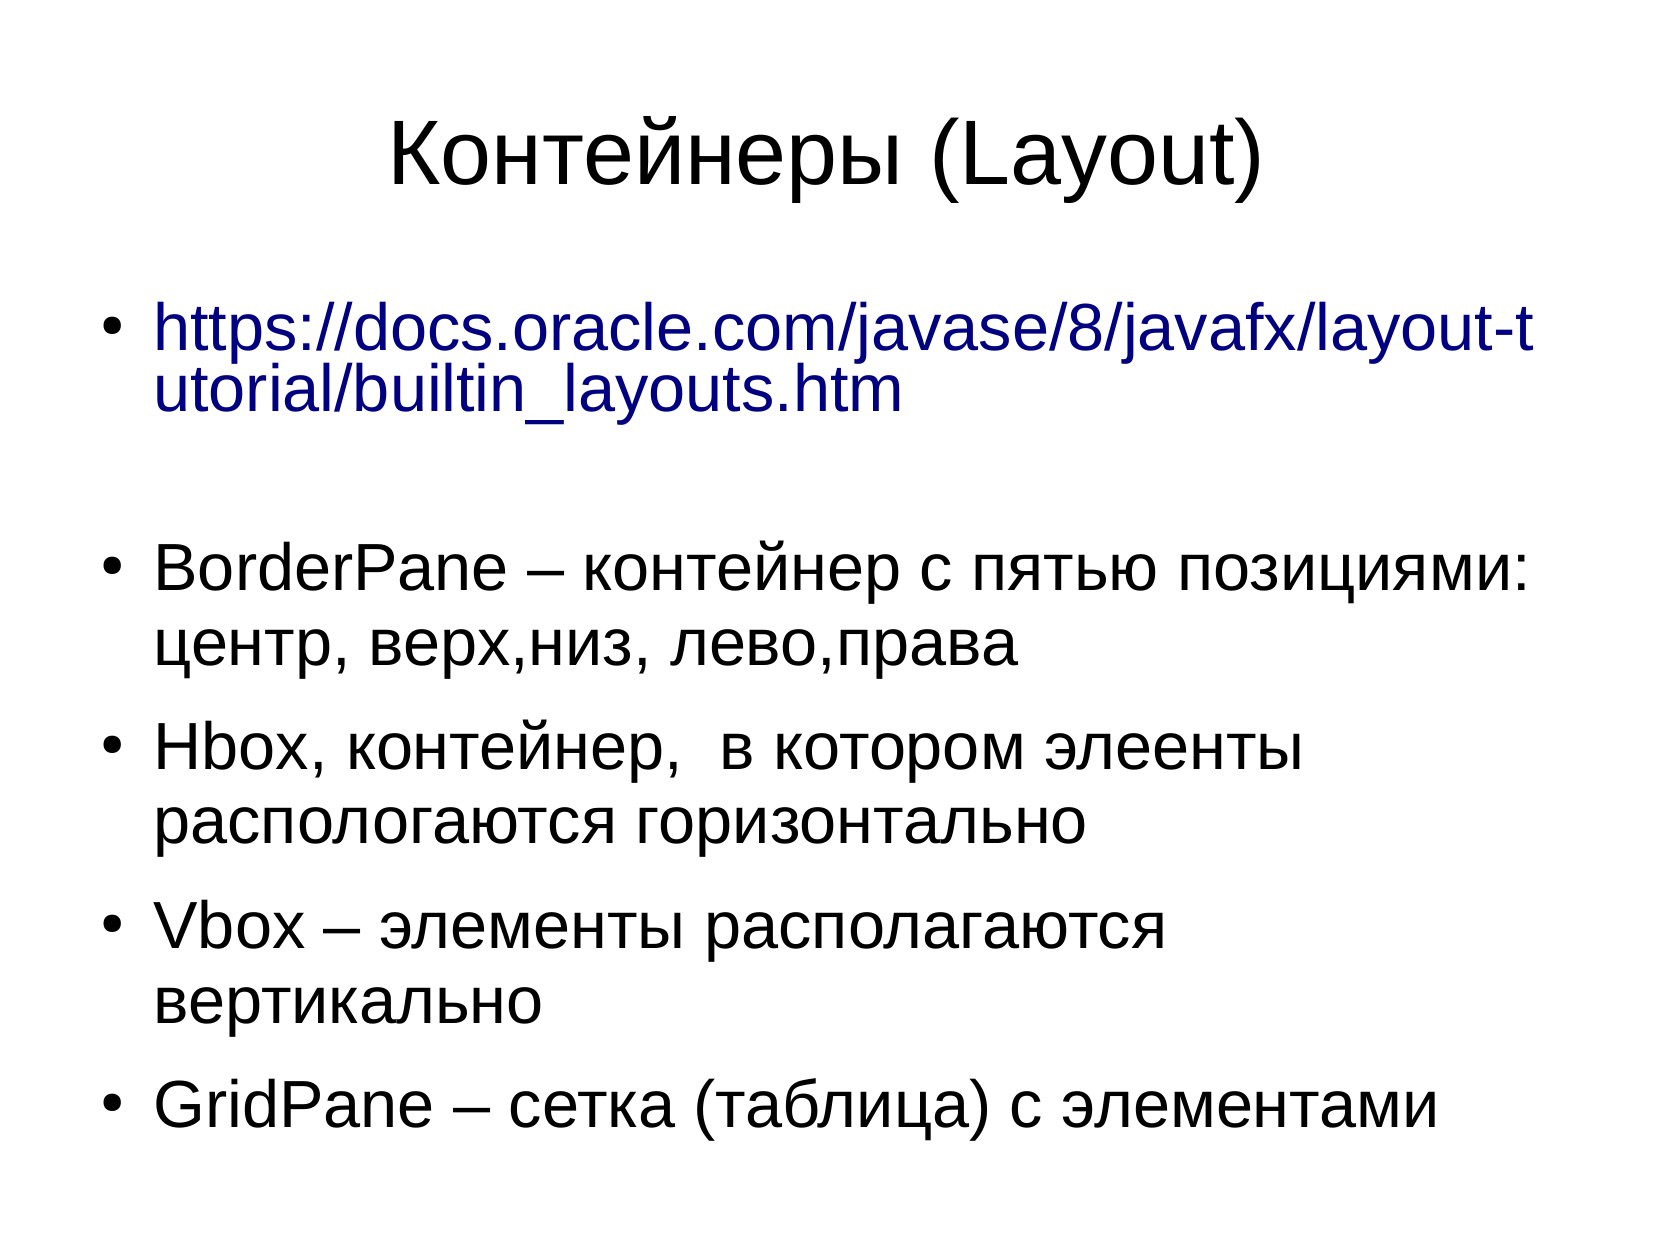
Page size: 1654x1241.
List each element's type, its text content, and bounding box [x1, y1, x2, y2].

title Контейнеры (Layout) [82, 49, 1571, 257]
list https://docs.oracle.com/javase/8/javafx/layout-tutorial/builtin_layouts.htm BorderPane – контейнер с пятью позициями: центр, верх,низ, лево,права Hbox, контейнер, в котором элеенты распологаются горизонтально Vbox – элементы располагаются вертикально GridPane – сетка (таблица) с элементами [82, 290, 1571, 1082]
